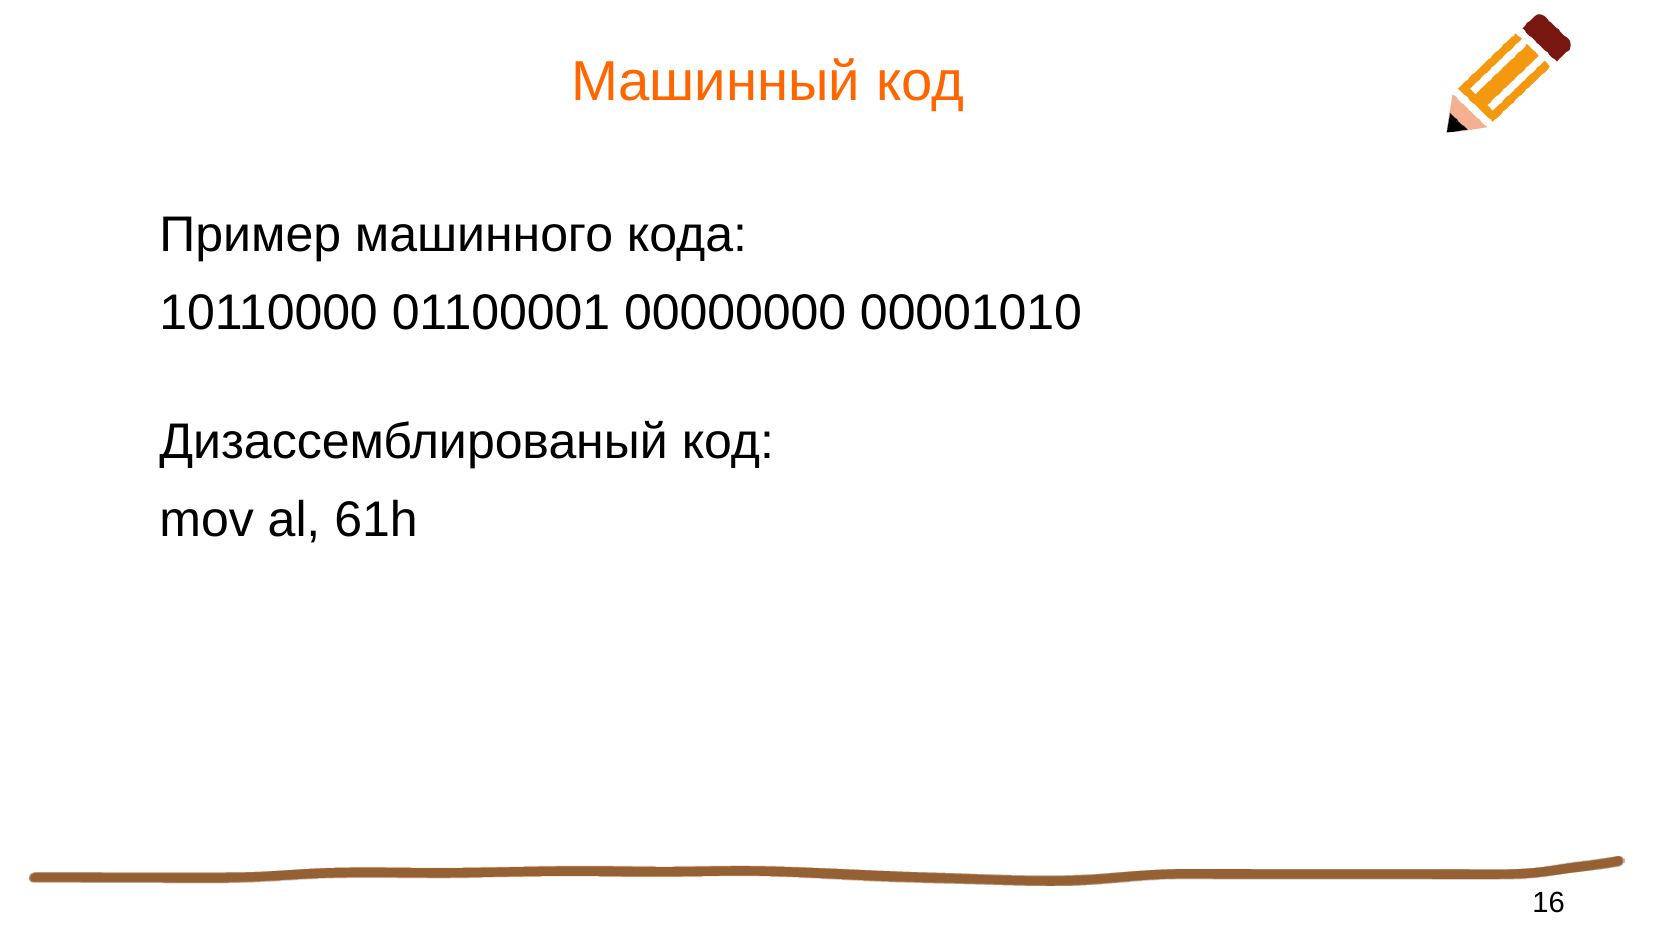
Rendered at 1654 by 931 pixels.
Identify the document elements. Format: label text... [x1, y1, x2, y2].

picture [1446, 14, 1571, 133]
list Пример машинного кода: 10110000 01100001 00000000 00001010 [88, 206, 1536, 384]
list Дизассемблированый код: mov al, 61h [88, 413, 1477, 621]
picture [29, 856, 1625, 886]
title Машинный код [88, 29, 1447, 133]
